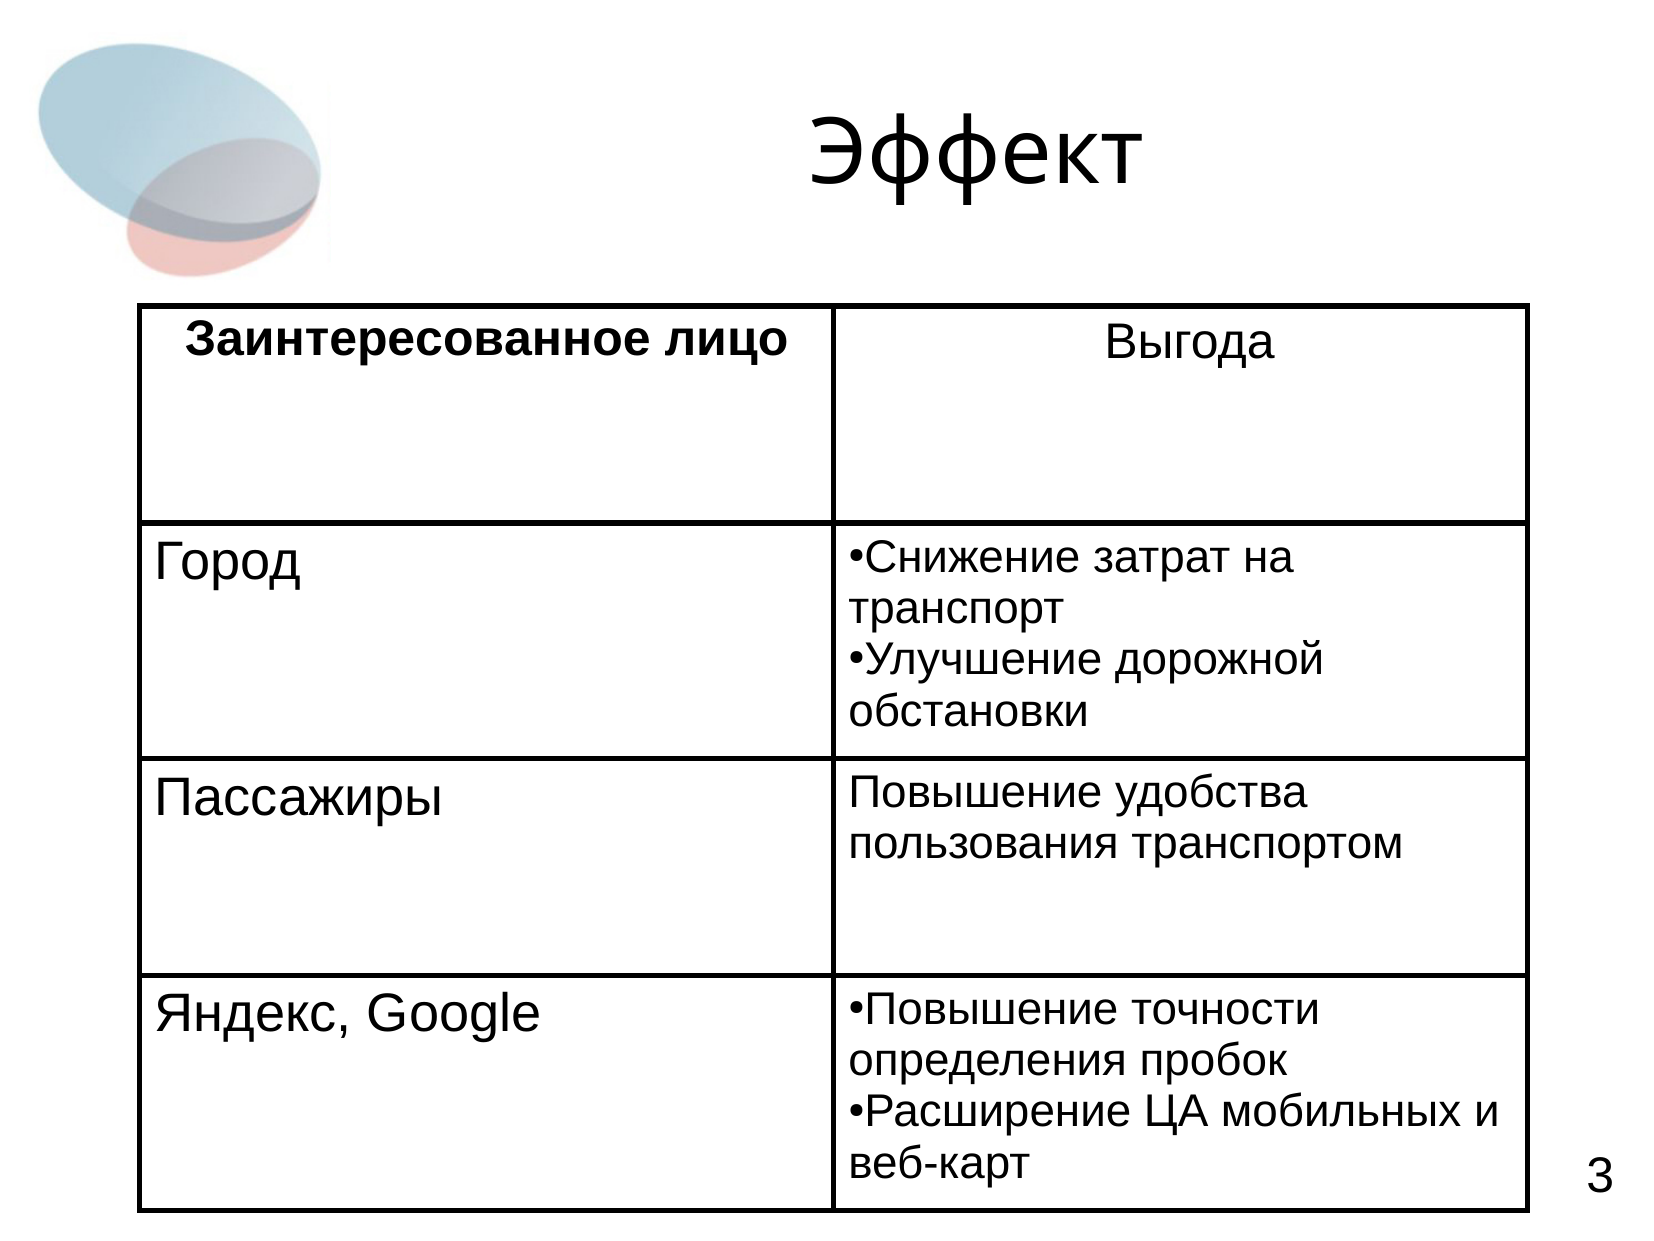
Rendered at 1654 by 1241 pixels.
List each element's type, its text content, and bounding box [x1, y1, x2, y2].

table_header Выгода [836, 309, 1525, 520]
text_box Эффект [383, 49, 1571, 257]
table_cell Город [142, 526, 831, 756]
table_cell Пассажиры [142, 761, 831, 973]
text_box 3 [1571, 1140, 1629, 1212]
table_cell Повышение точности определения пробок Расширение ЦА мобильных и веб-карт [836, 978, 1525, 1208]
picture [29, 29, 331, 293]
table_cell Яндекс, Google [142, 978, 831, 1208]
table_cell Снижение затрат на транспорт Улучшение дорожной обстановки [836, 526, 1525, 756]
table_cell Повышение удобства пользования транспортом [836, 761, 1525, 973]
table_header Заинтересованное лицо [142, 309, 831, 520]
